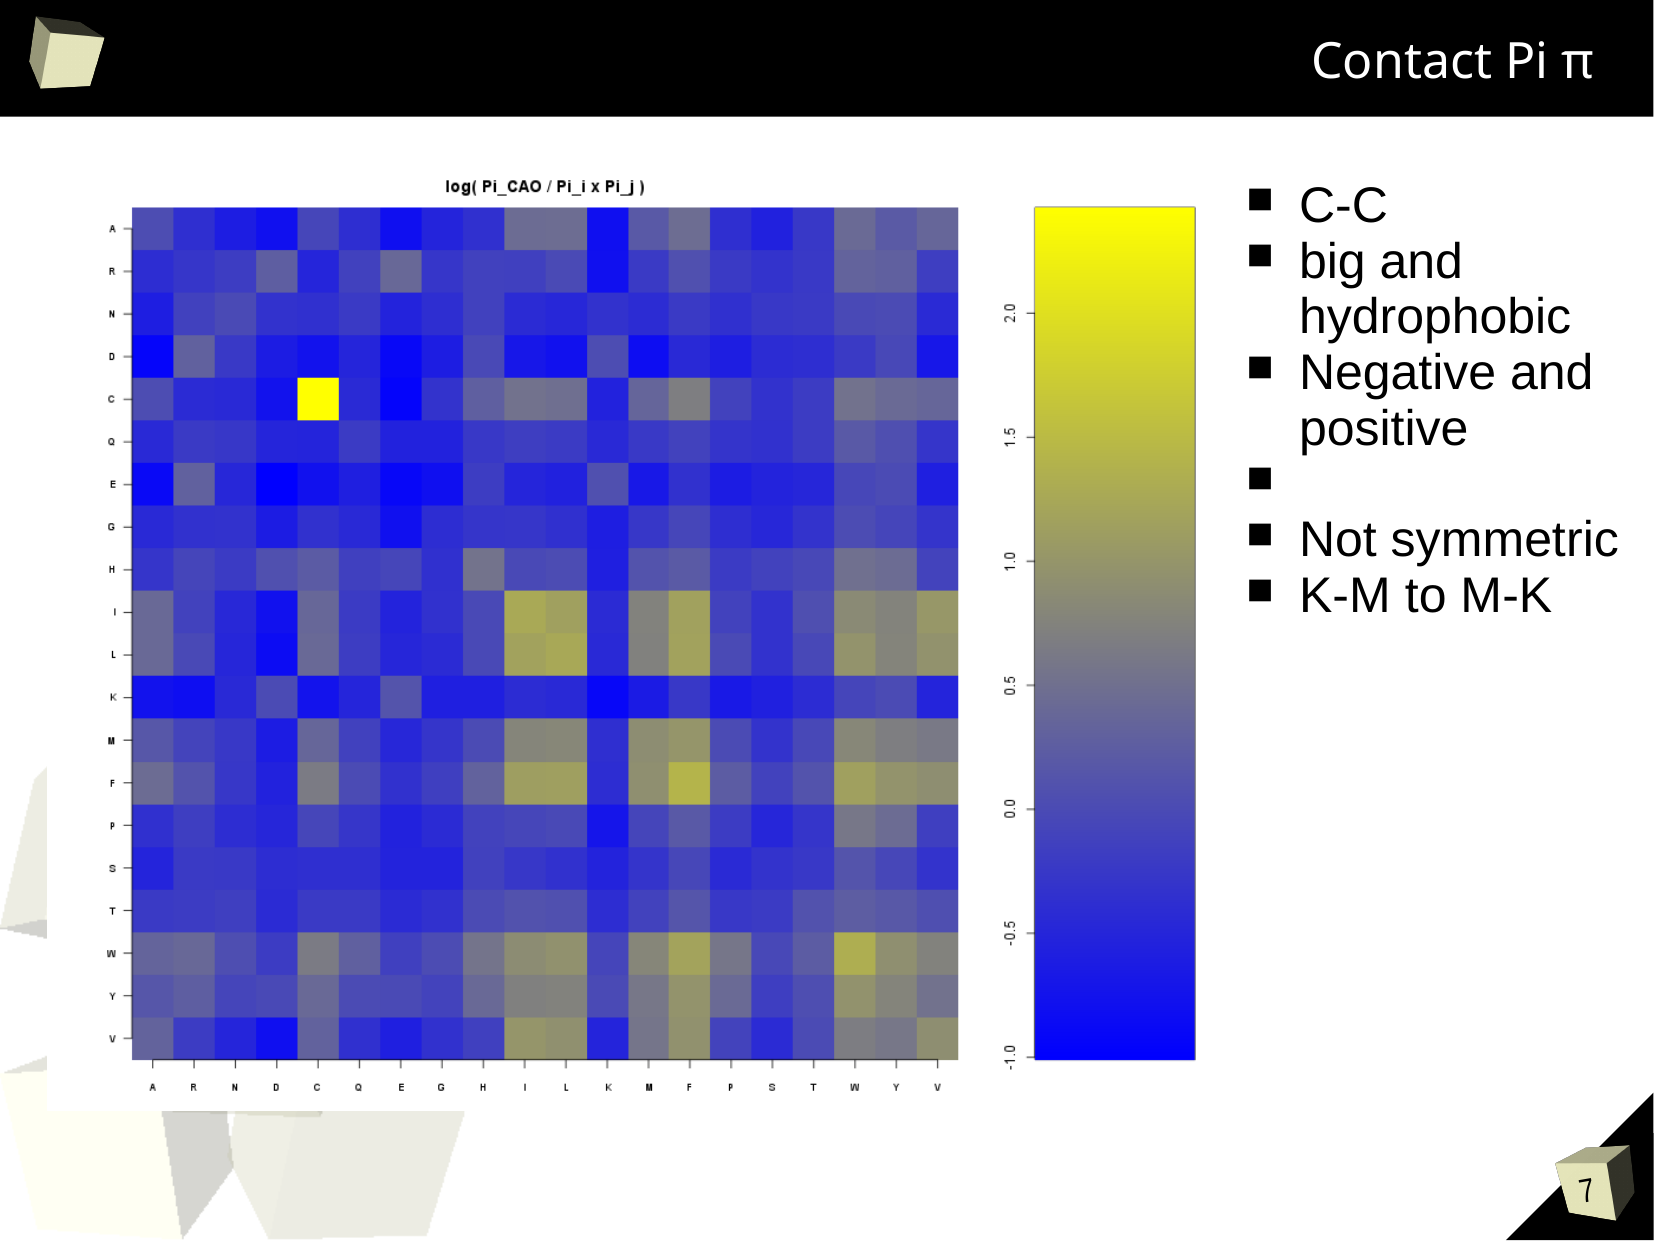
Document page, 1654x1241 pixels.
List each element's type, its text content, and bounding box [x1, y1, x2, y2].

list C-C big and hydrophobic Negative and positive Not symmetric K-M to M-K [1228, 177, 1642, 898]
title Contact Pi π [118, 0, 1595, 119]
picture [0, 165, 1229, 1241]
